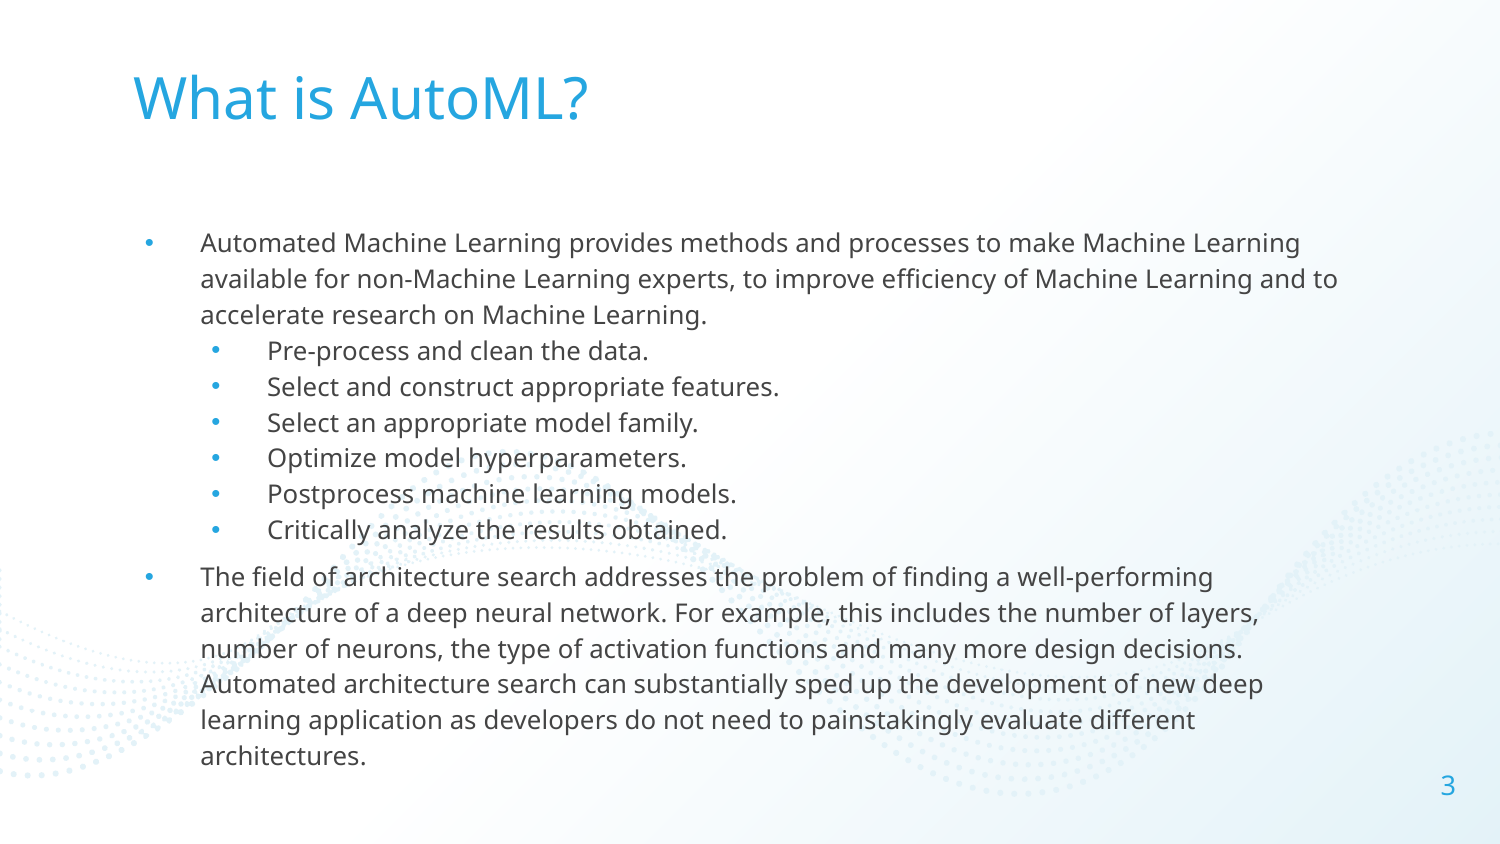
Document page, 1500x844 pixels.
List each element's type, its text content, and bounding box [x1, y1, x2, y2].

title What is AutoML? [133, 111, 1367, 203]
list Automated Machine Learning provides methods and processes to make Machine Learning available for non-Machine Learning experts, to improve efficiency of Machine Learning and to accelerate research on Machine Learning. Pre-process and clean the data. Select and construct appropriate features. Select an appropriate model family. Optimize model hyperparameters. Postprocess machine learning models. Critically analyze the results obtained. The field of architecture search addresses the problem of finding a well-performing architecture of a deep neural network. For example, this includes the number of layers, number of neurons, the type of activation functions and many more design decisions. Automated architecture search can substantially sped up the development of new deep learning application as developers do not need to painstakingly evaluate different architectures. [133, 222, 1367, 777]
slide_number <number> [1366, 754, 1457, 819]
